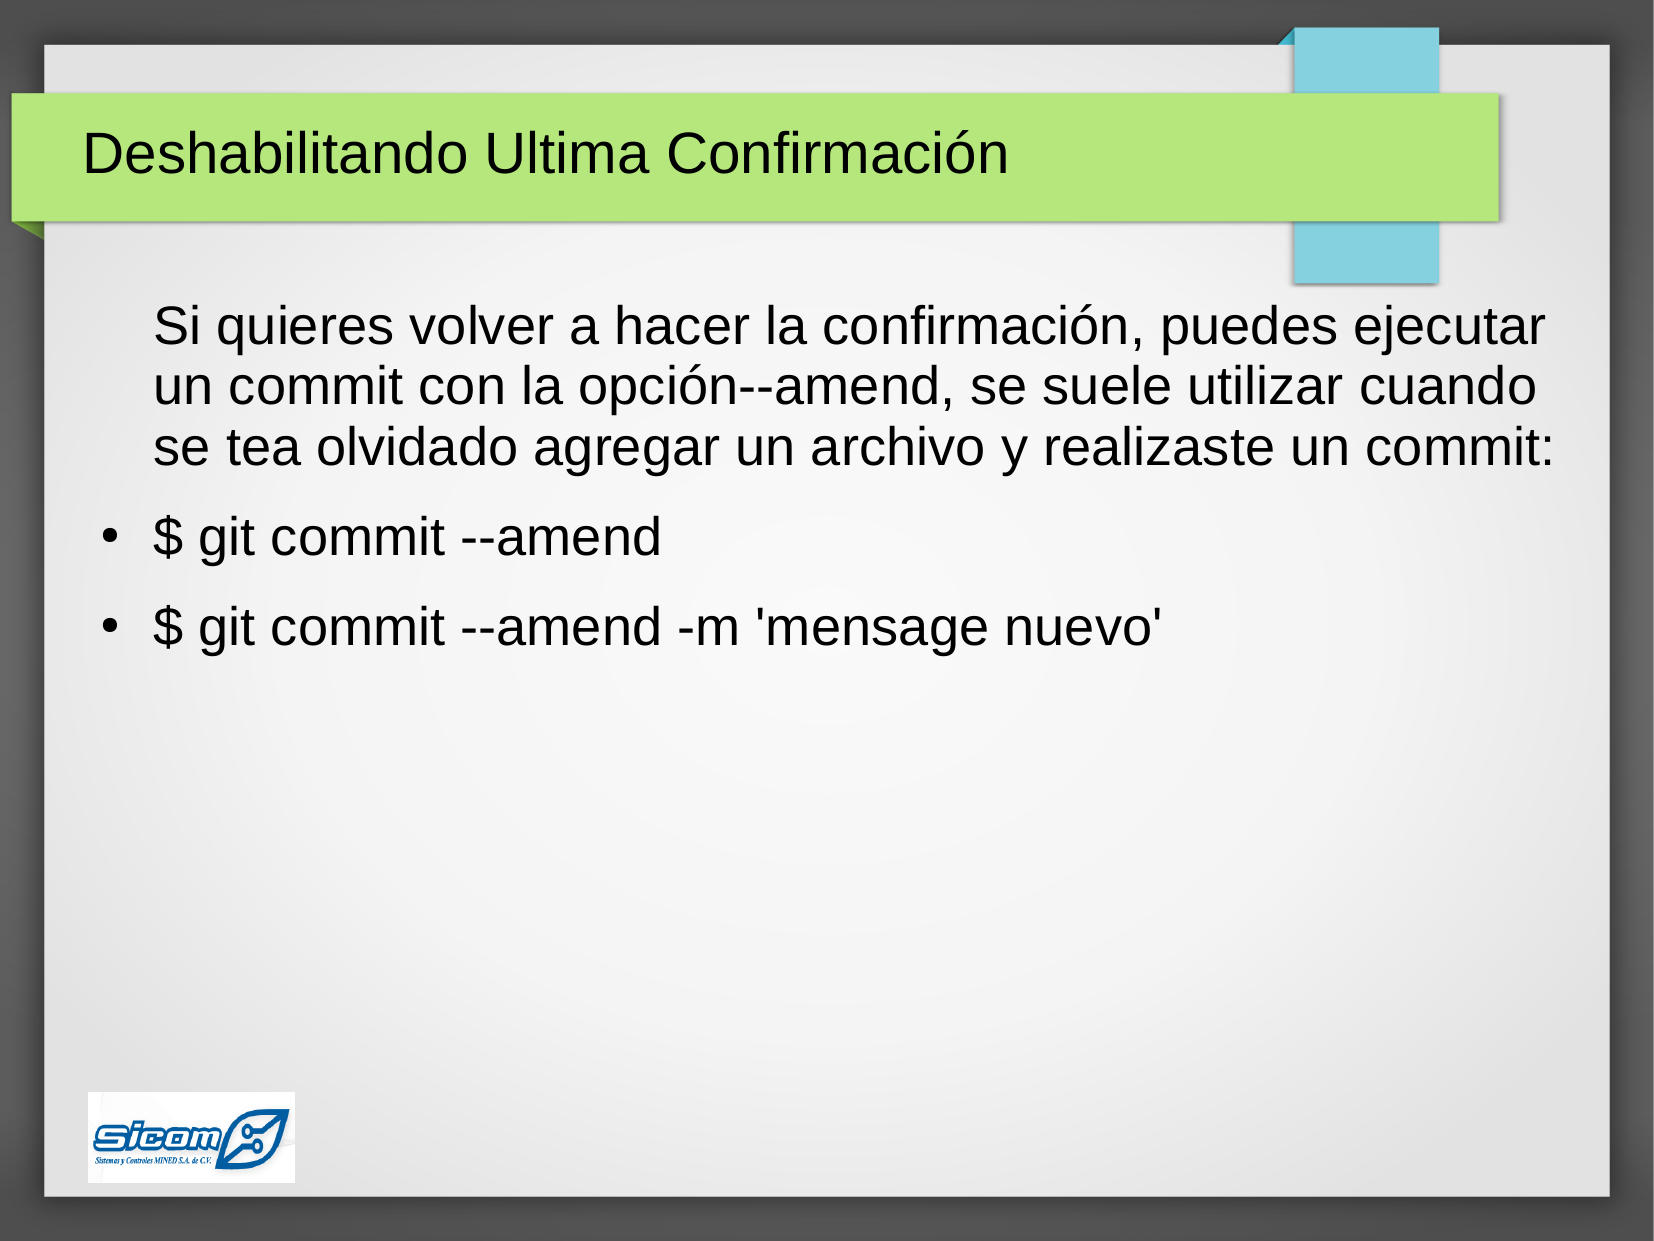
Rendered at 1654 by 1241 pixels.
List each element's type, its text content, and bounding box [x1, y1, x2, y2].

list Si quieres volver a hacer la confirmación, puedes ejecutar un commit con la opción--amend, se suele utilizar cuando se tea olvidado agregar un archivo y realizaste un commit: $ git commit --amend $ git commit --amend -m 'mensage nuevo' [82, 295, 1571, 1015]
picture [0, 0, 1654, 1241]
title Deshabilitando Ultima Confirmación [82, 94, 1264, 213]
